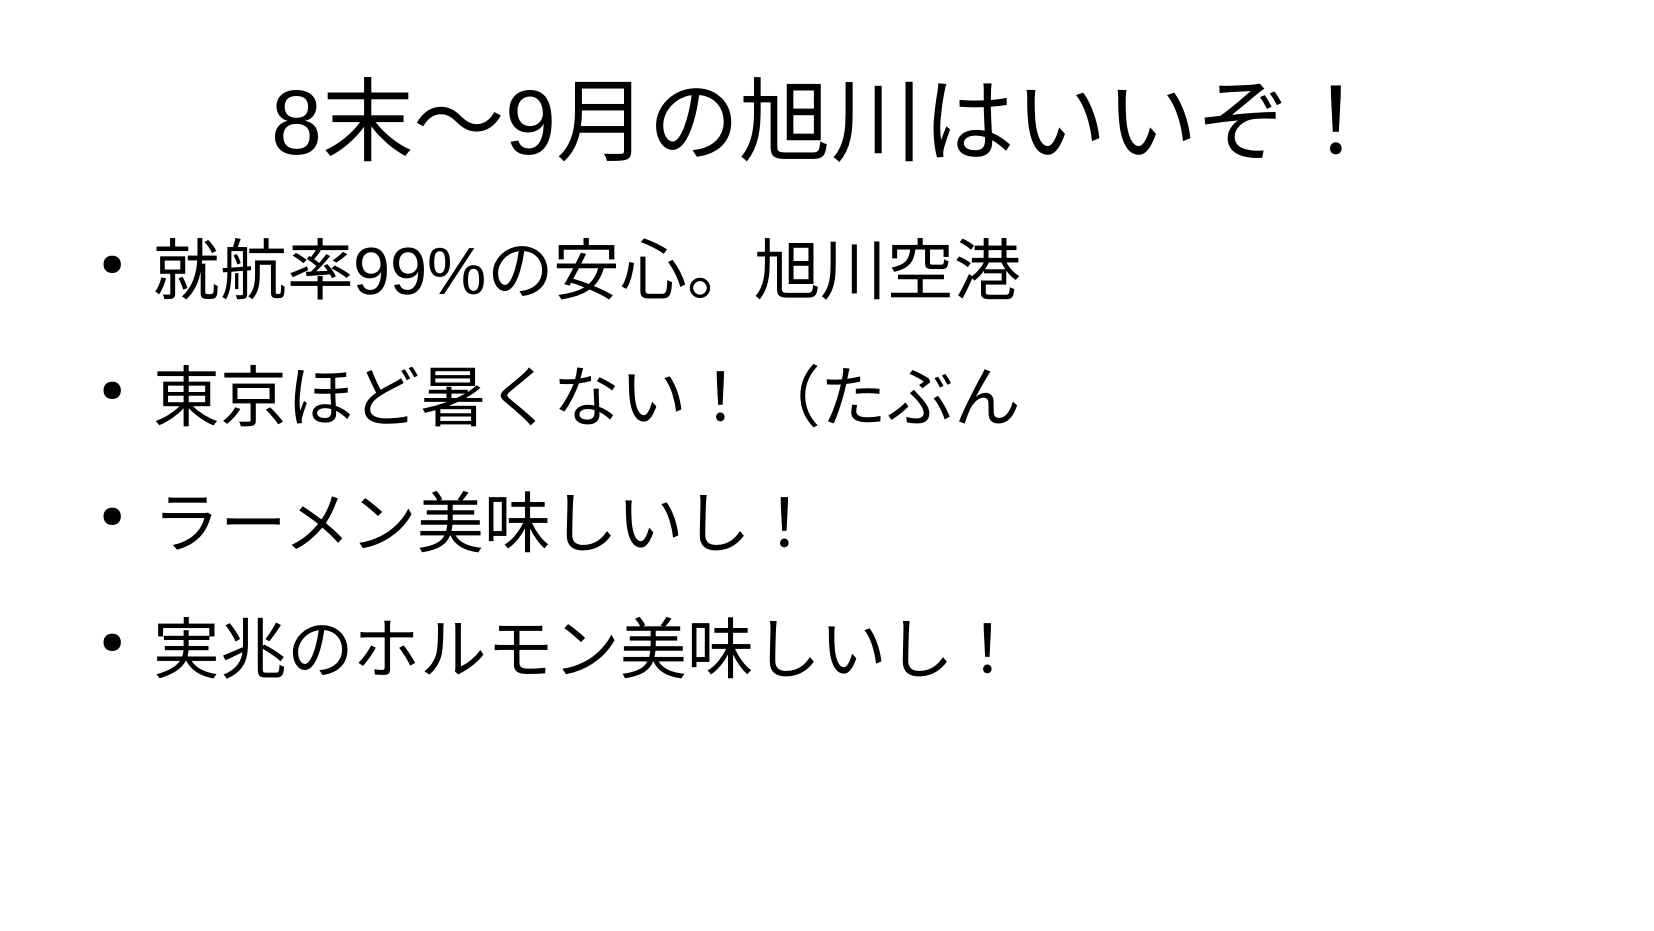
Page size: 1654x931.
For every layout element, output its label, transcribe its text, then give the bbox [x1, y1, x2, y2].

list 就航率99%の安心。旭川空港 東京ほど暑くない！（たぶん ラーメン美味しいし！ 実兆のホルモン美味しいし！ [82, 217, 1571, 758]
title 8末～9月の旭川はいいぞ！ [82, 37, 1571, 193]
